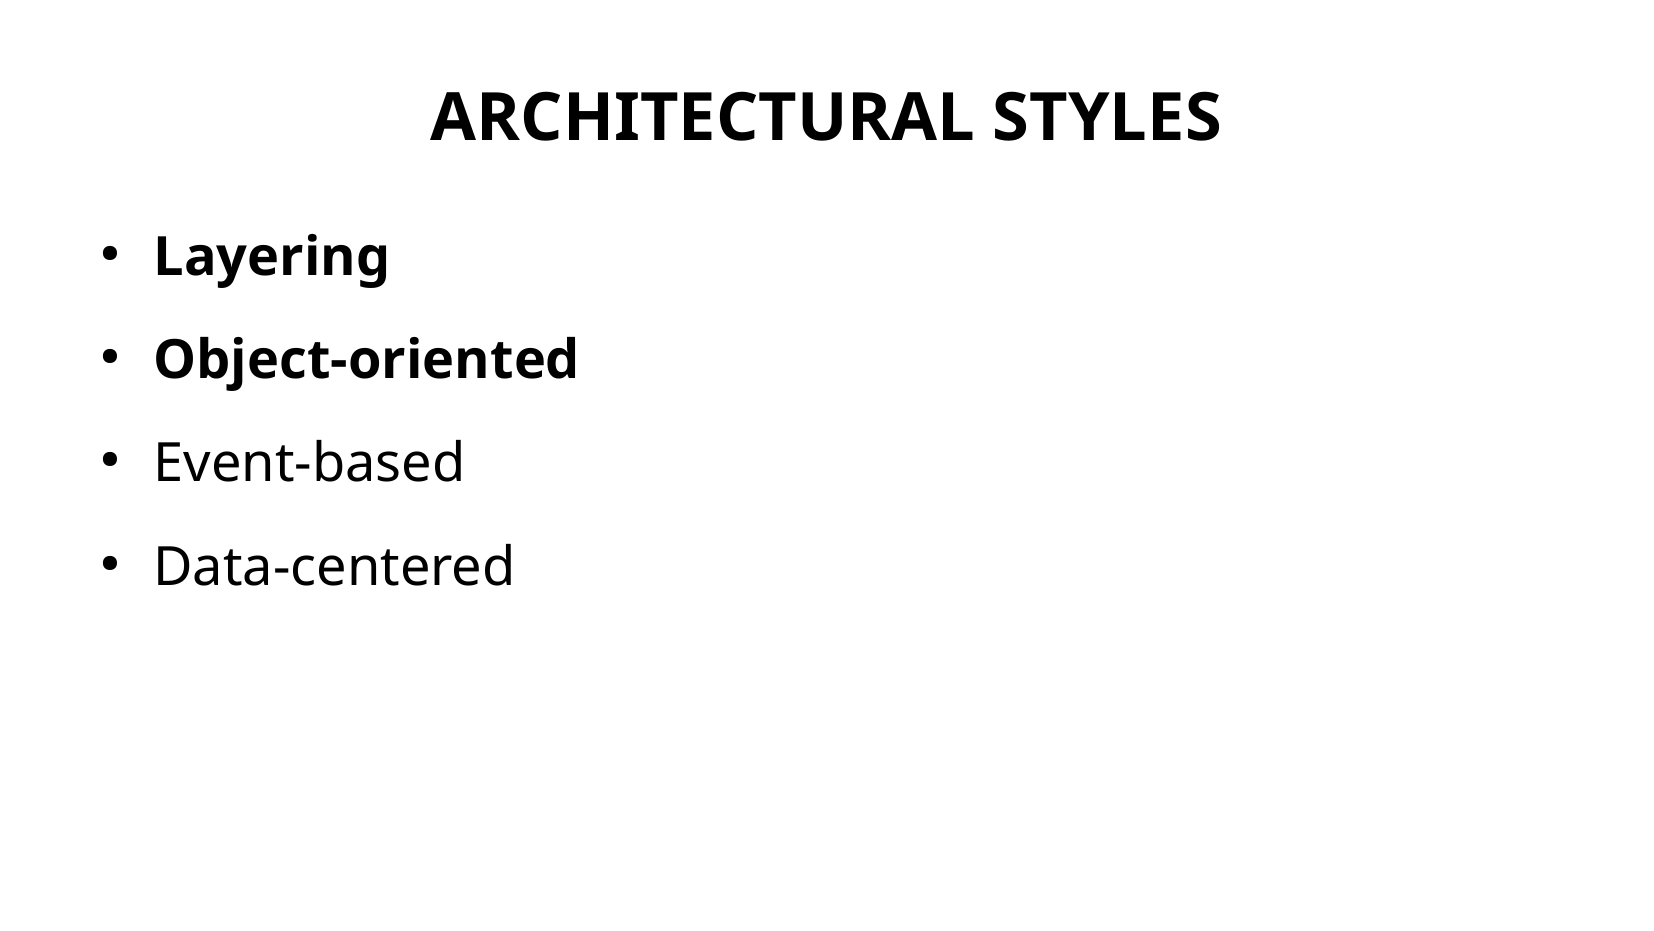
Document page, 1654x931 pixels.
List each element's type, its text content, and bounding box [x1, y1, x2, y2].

title ARCHITECTURAL STYLES [82, 36, 1571, 193]
list Layering Object-oriented Event-based Data-centered [82, 217, 1571, 757]
